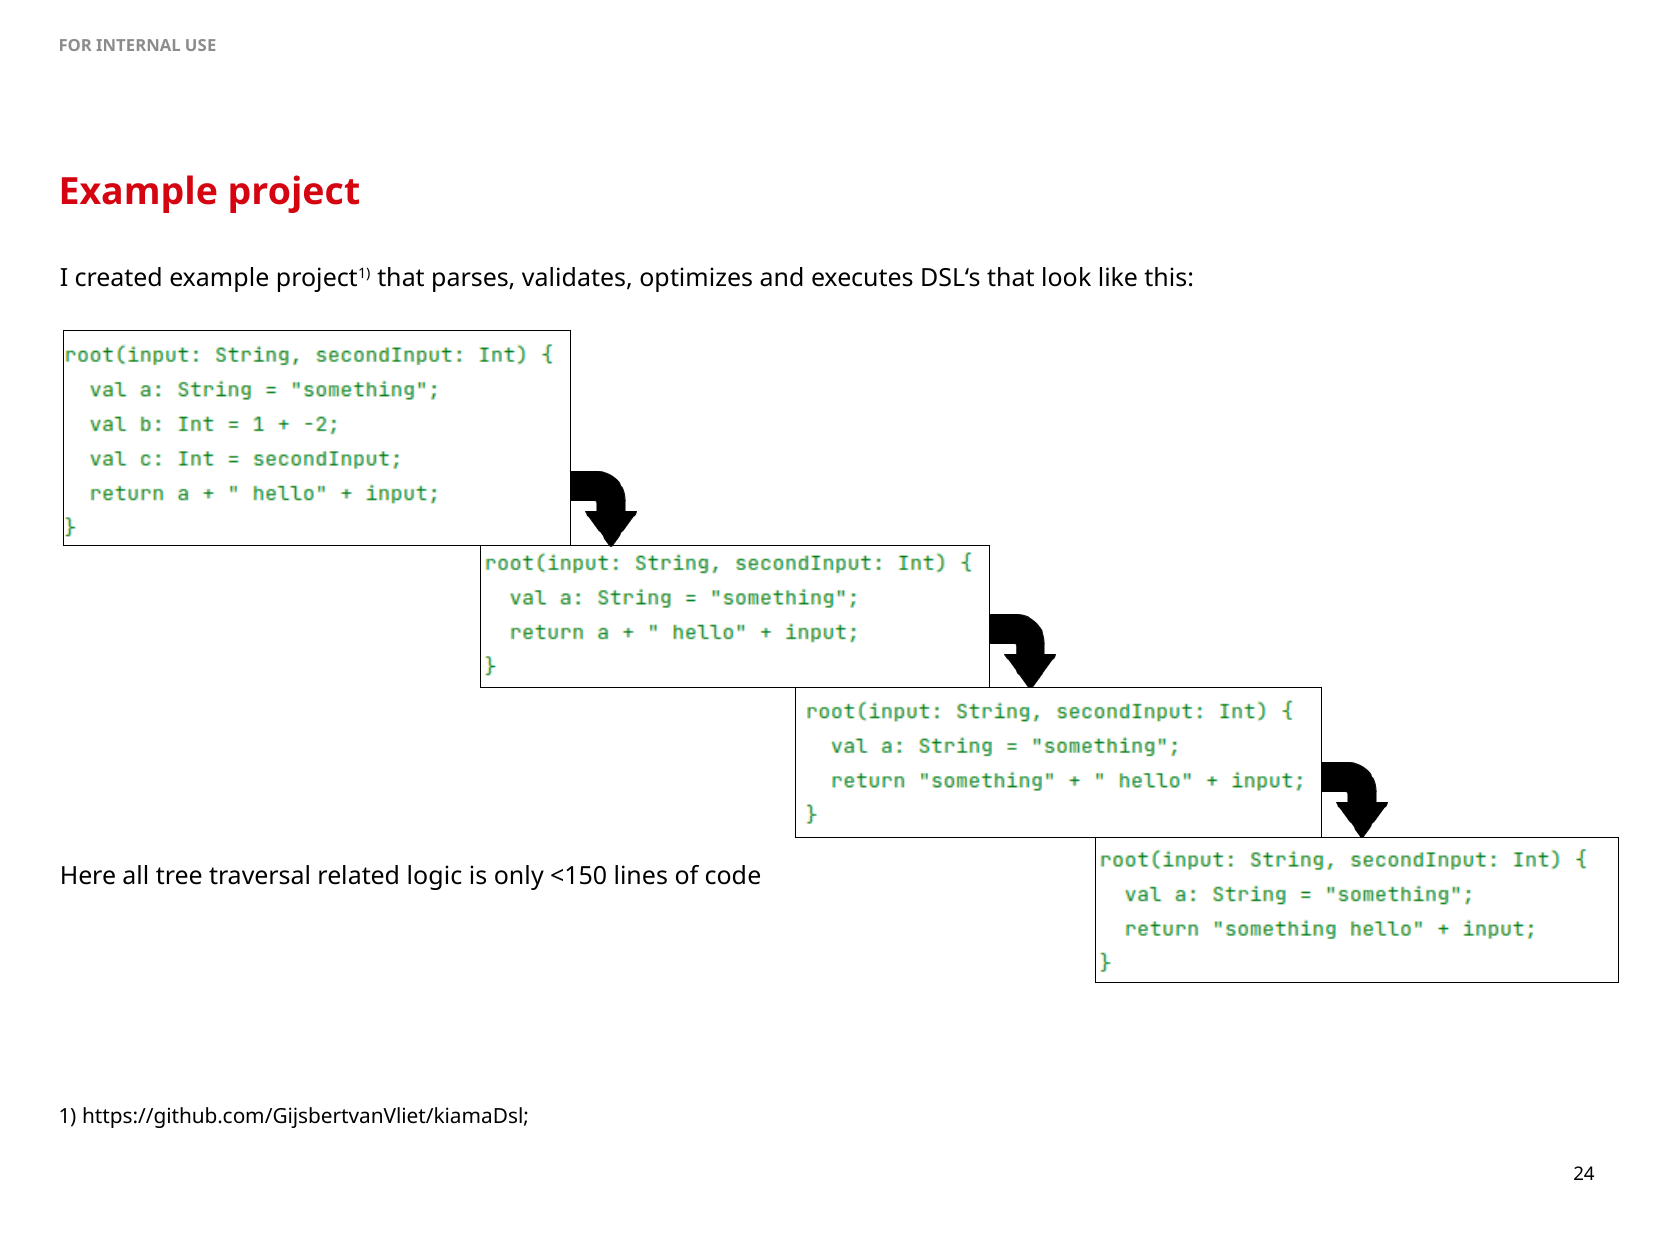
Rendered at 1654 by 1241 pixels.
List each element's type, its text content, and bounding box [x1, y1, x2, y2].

title Example project [58, 92, 1595, 212]
list I created example project1) that parses, validates, optimizes and executes DSL‘s that look like this: Here all tree traversal related logic is only <150 lines of code [59, 261, 1532, 1040]
text_box 1) https://github.com/GijsbertvanVliet/kiamaDsl; [58, 1040, 1595, 1128]
picture [63, 329, 1619, 983]
slide_number 23 [1526, 1158, 1595, 1192]
